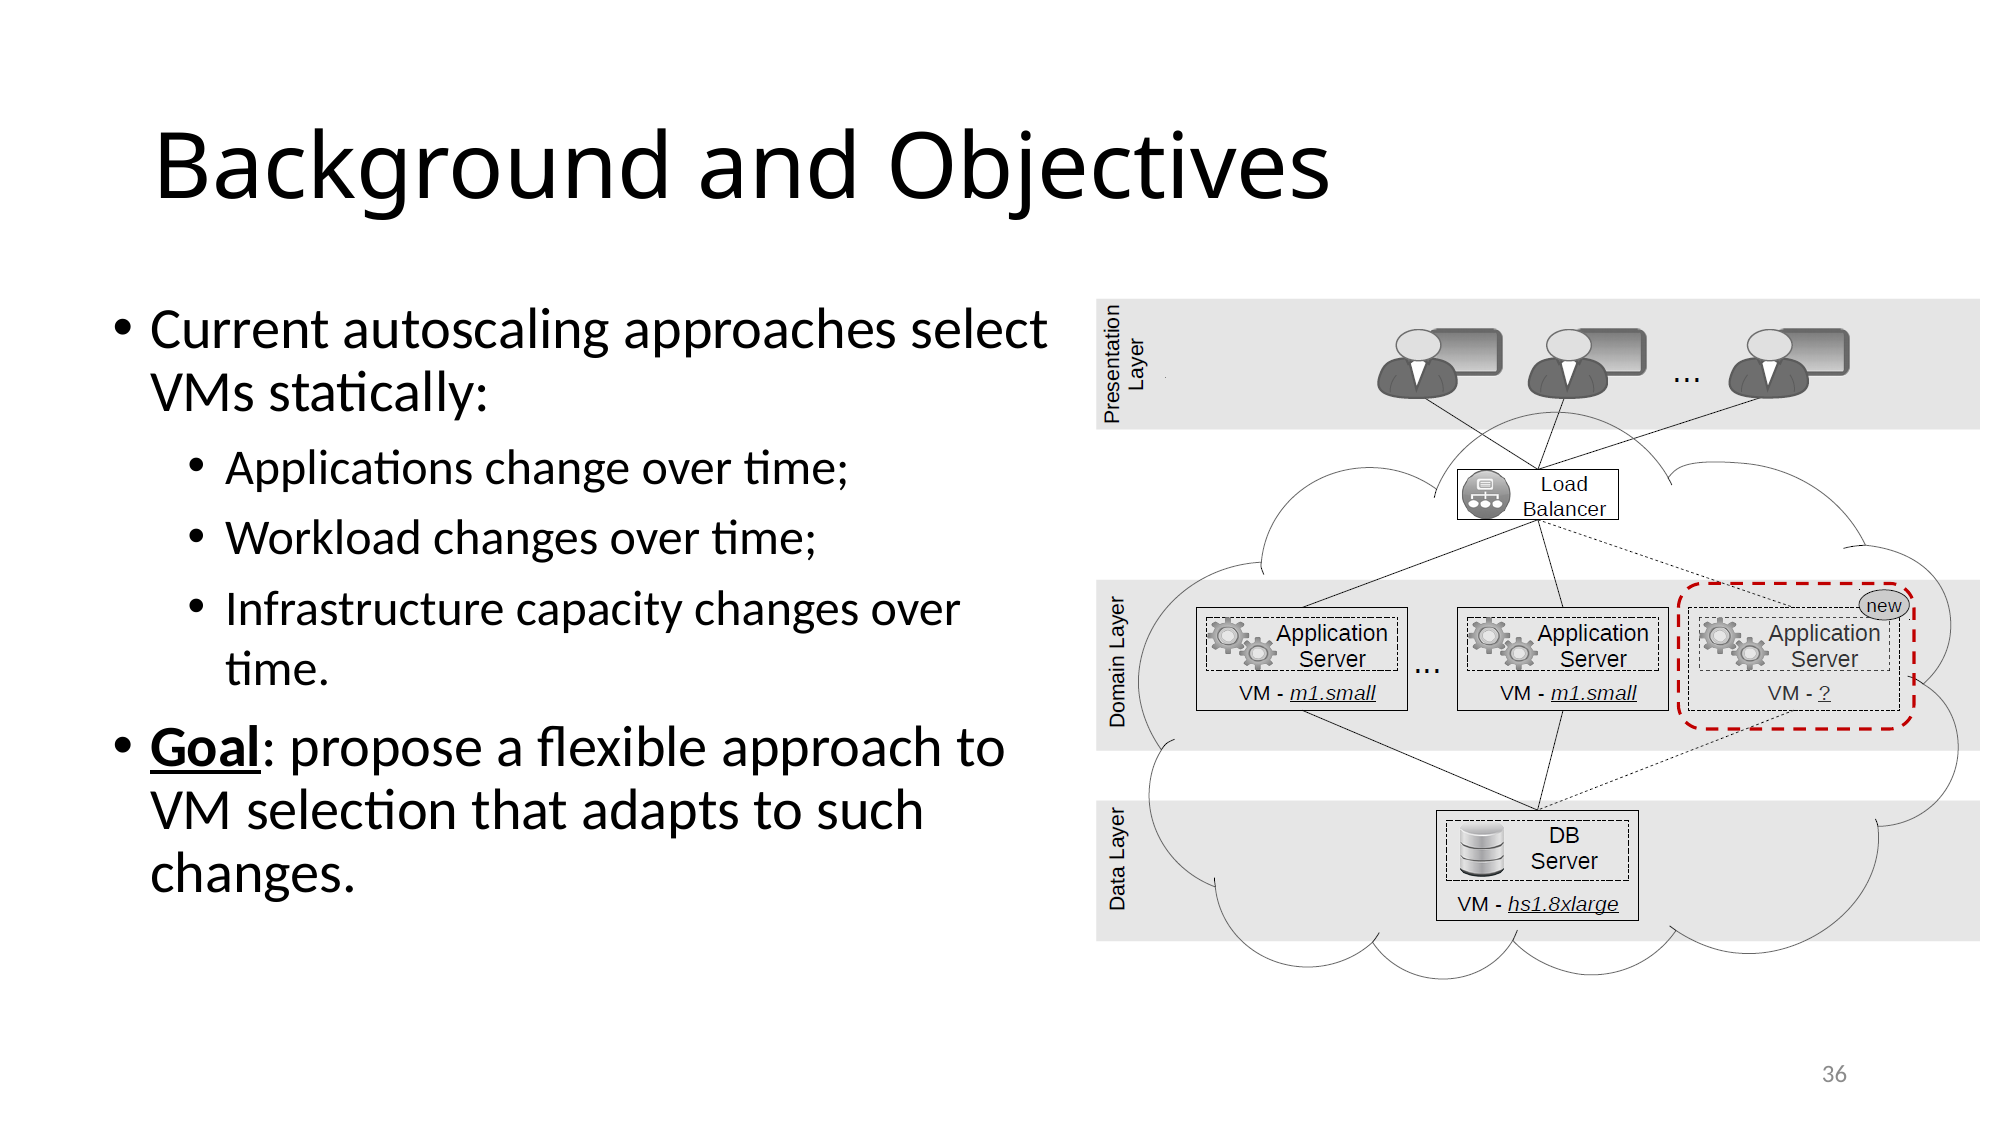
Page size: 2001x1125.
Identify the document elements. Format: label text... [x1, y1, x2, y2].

list Current autoscaling approaches select VMs statically: Applications change over time; Workload changes over time; Infrastructure capacity changes over time. Goal: propose a flexible approach to VM selection that adapts to such changes. [97, 290, 1090, 1005]
title Background and Objectives [137, 59, 1863, 278]
picture [1090, 292, 1993, 986]
slide_number <number> [1412, 1042, 1863, 1103]
